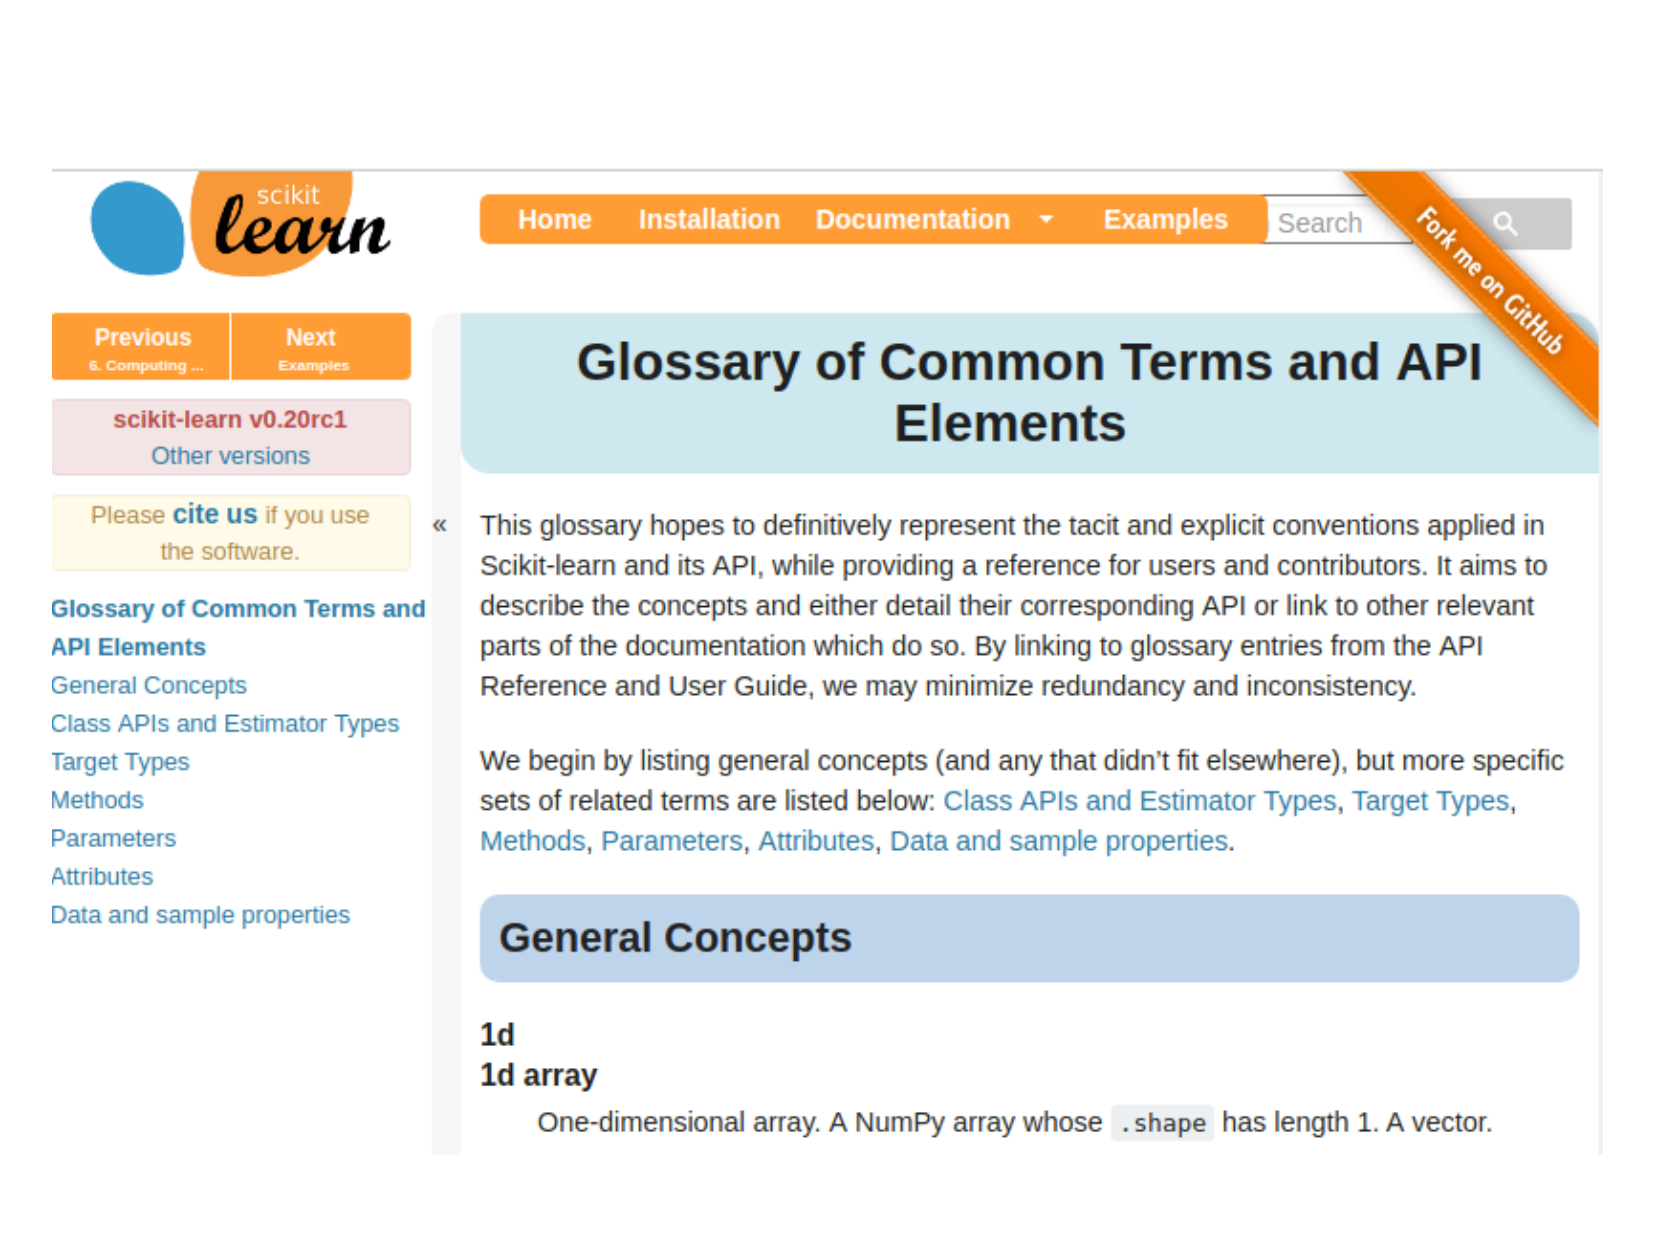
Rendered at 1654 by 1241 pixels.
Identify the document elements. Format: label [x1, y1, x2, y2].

picture [52, 168, 1603, 1155]
